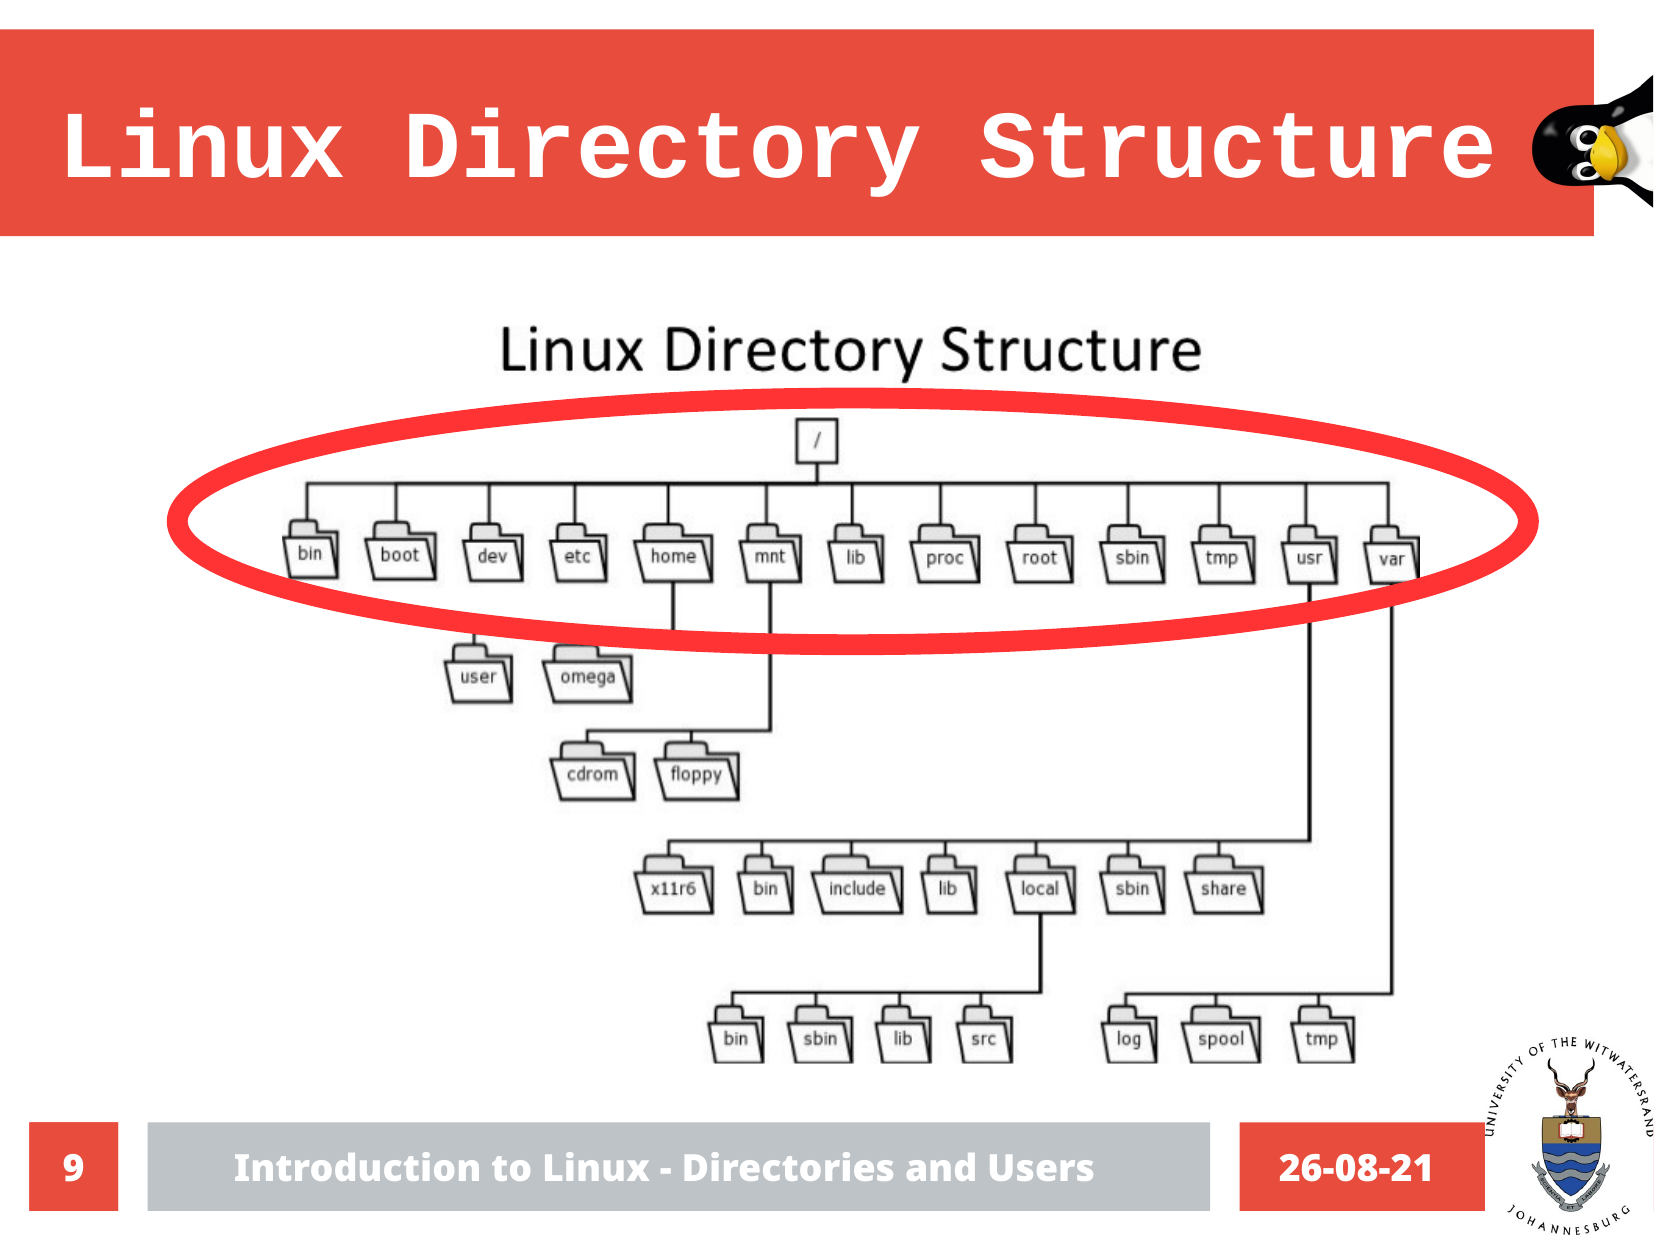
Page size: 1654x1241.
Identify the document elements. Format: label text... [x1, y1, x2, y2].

picture [1515, 24, 1654, 276]
picture [282, 409, 1420, 634]
title Linux Directory Structure [58, 59, 1594, 207]
picture [1485, 1037, 1654, 1235]
picture [282, 599, 1420, 1092]
picture [282, 238, 1420, 444]
